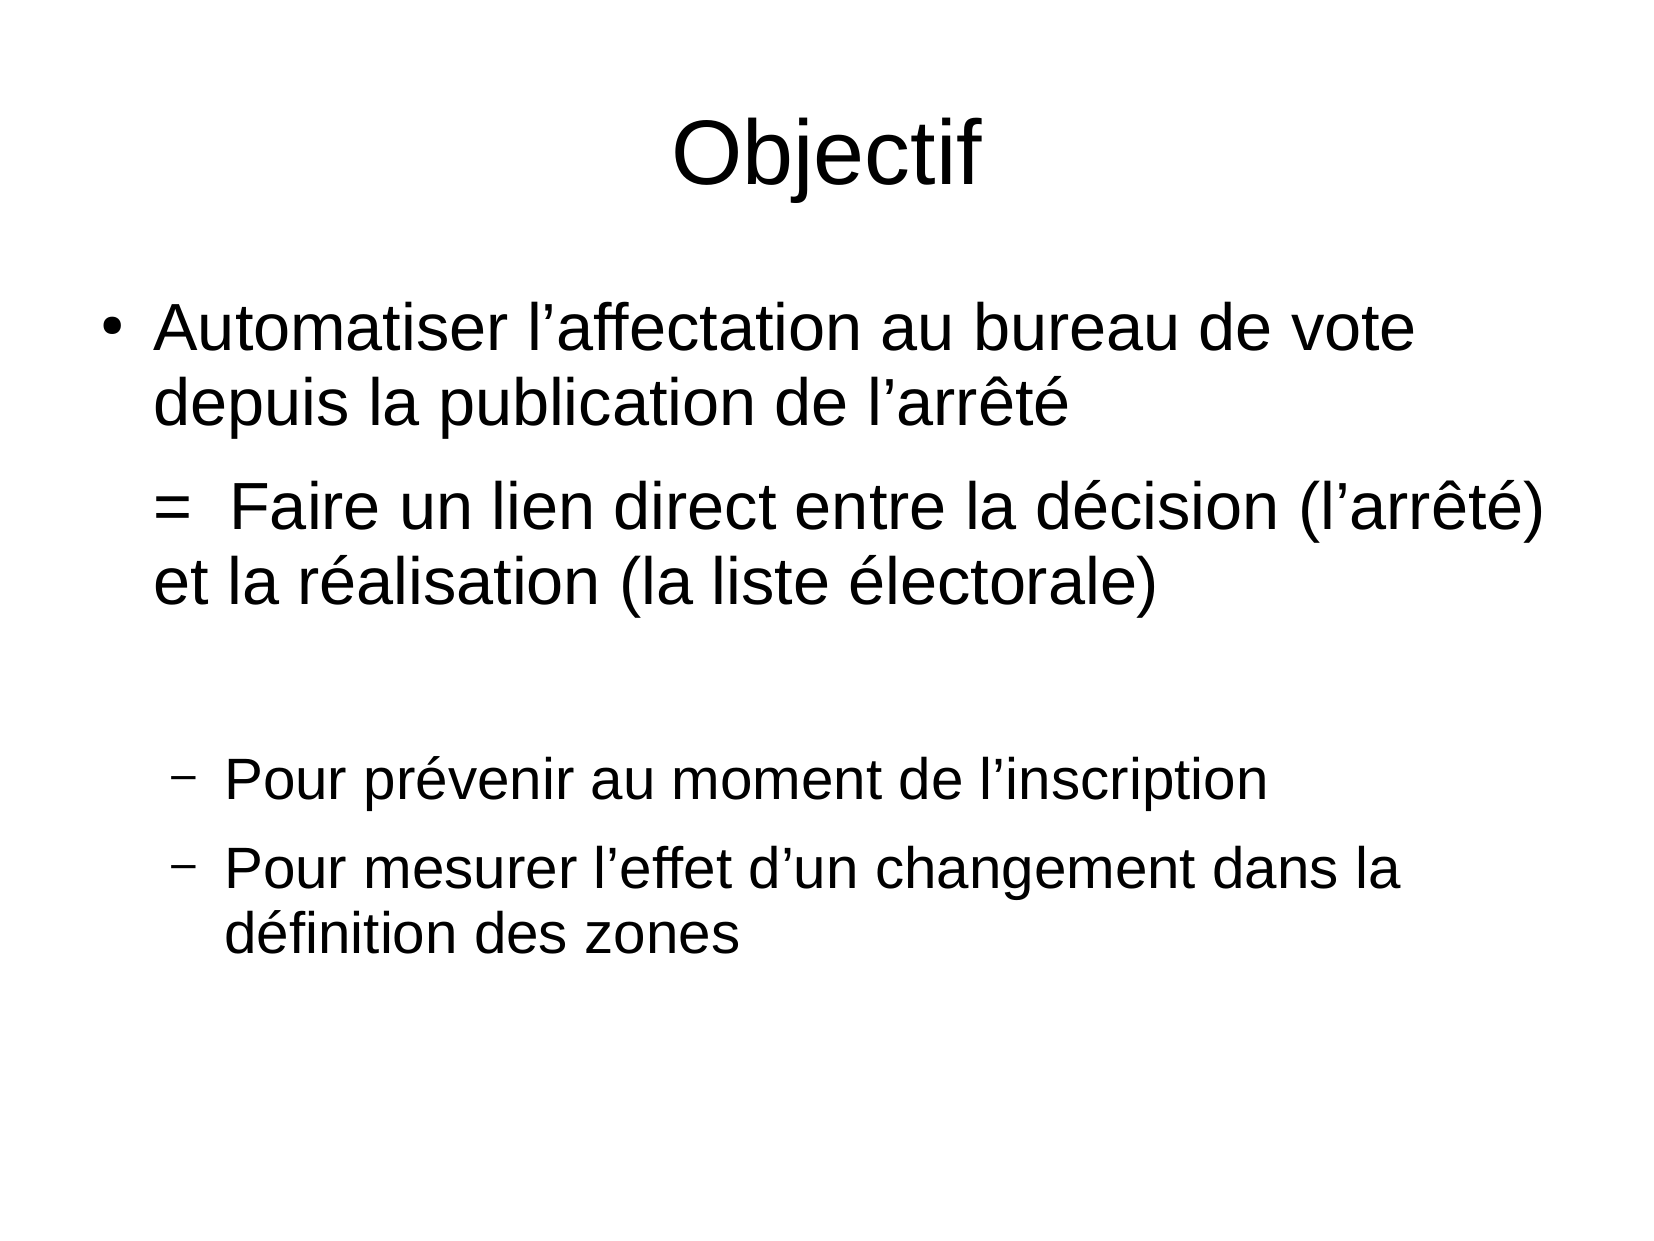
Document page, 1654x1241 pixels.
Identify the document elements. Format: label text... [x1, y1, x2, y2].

list Automatiser l’affectation au bureau de vote depuis la publication de l’arrêté = Faire un lien direct entre la décision (l’arrêté) et la réalisation (la liste électorale) Pour prévenir au moment de l’inscription Pour mesurer l’effet d’un changement dans la définition des zones [82, 290, 1571, 1010]
title Objectif [82, 49, 1571, 257]
